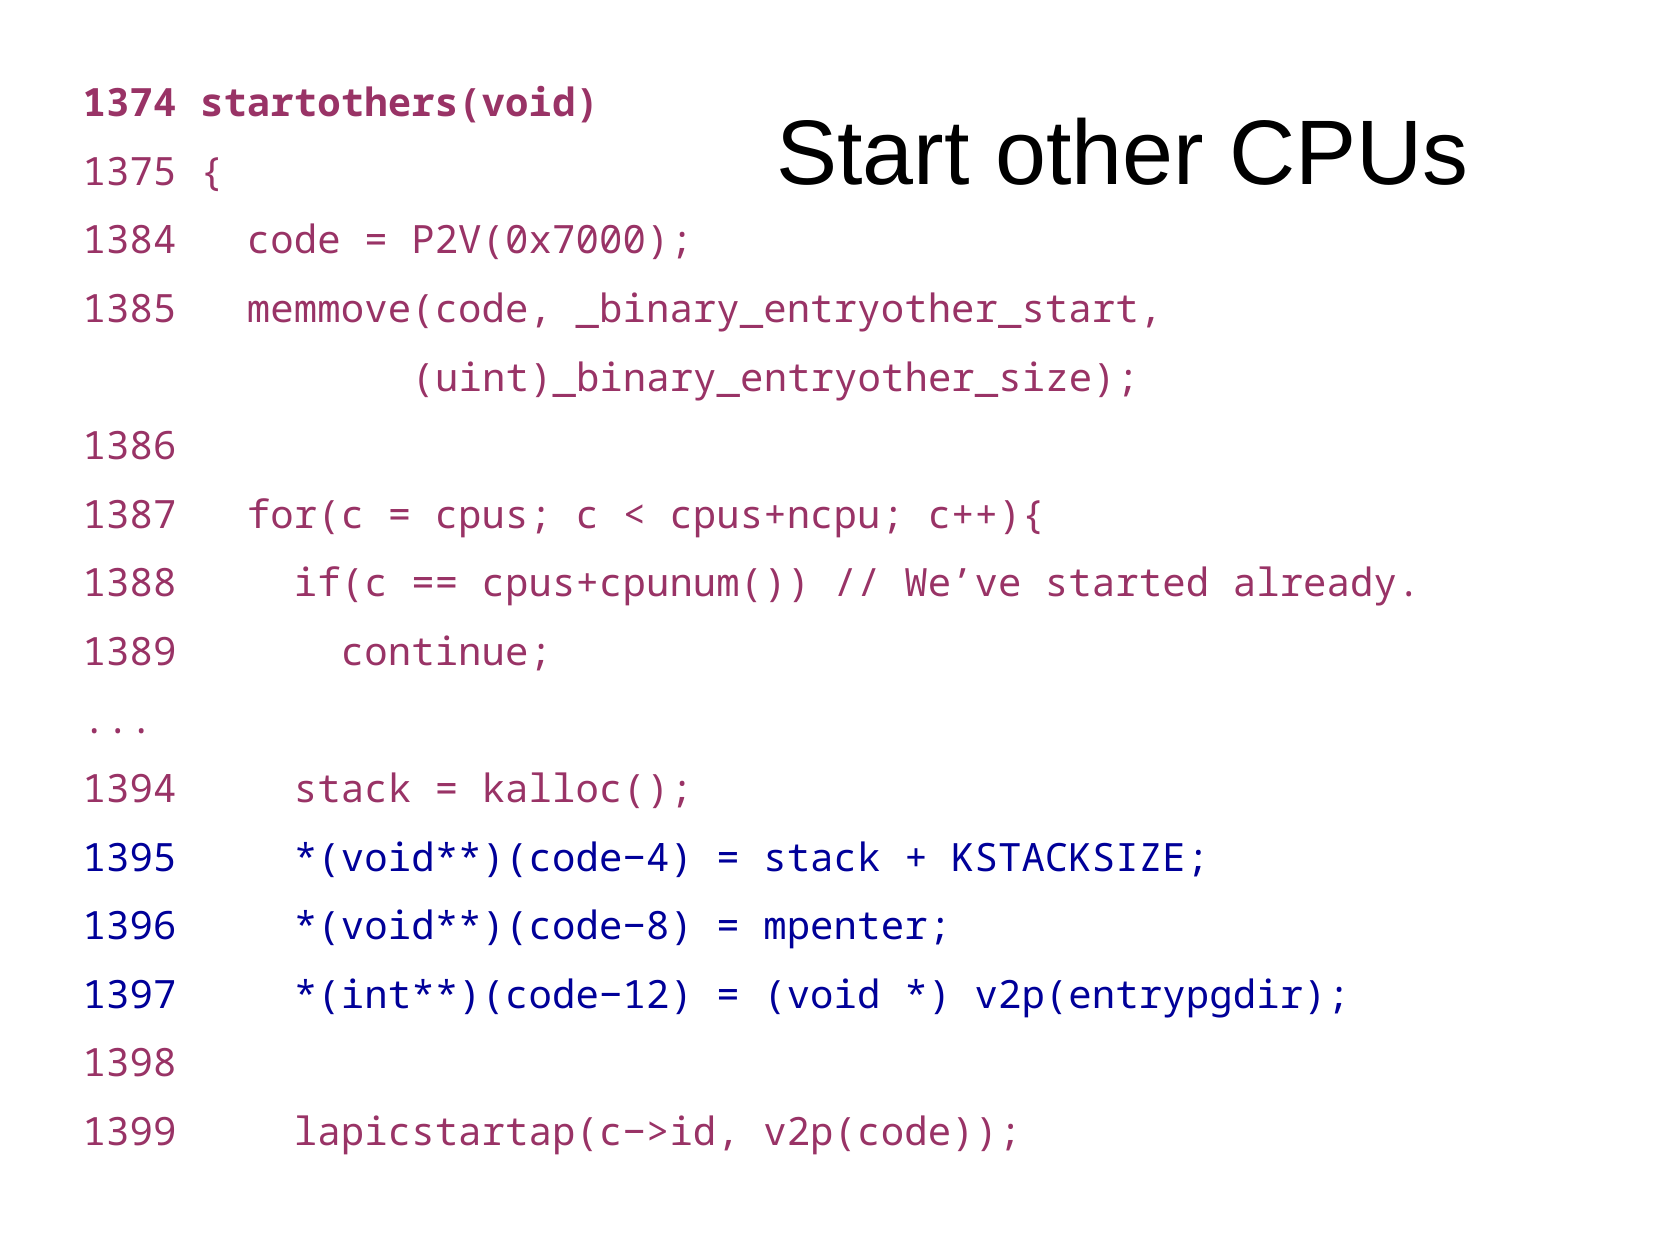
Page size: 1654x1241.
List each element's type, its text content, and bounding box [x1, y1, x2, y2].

title Start other CPUs [675, 49, 1571, 257]
list 1374 startothers(void) 1375 { 1384 code = P2V(0x7000); 1385 memmove(code, _binary_entryother_start, (uint)_binary_entryother_size); 1386 1387 for(c = cpus; c < cpus+ncpu; c++){ 1388 if(c == cpus+cpunum()) // We’ve started already. 1389 continue; ... 1394 stack = kalloc(); 1395 *(void**)(code−4) = stack + KSTACKSIZE; 1396 *(void**)(code−8) = mpenter; 1397 *(int**)(code−12) = (void *) v2p(entrypgdir); 1398 1399 lapicstartap(c−>id, v2p(code)); [82, 75, 1571, 1163]
